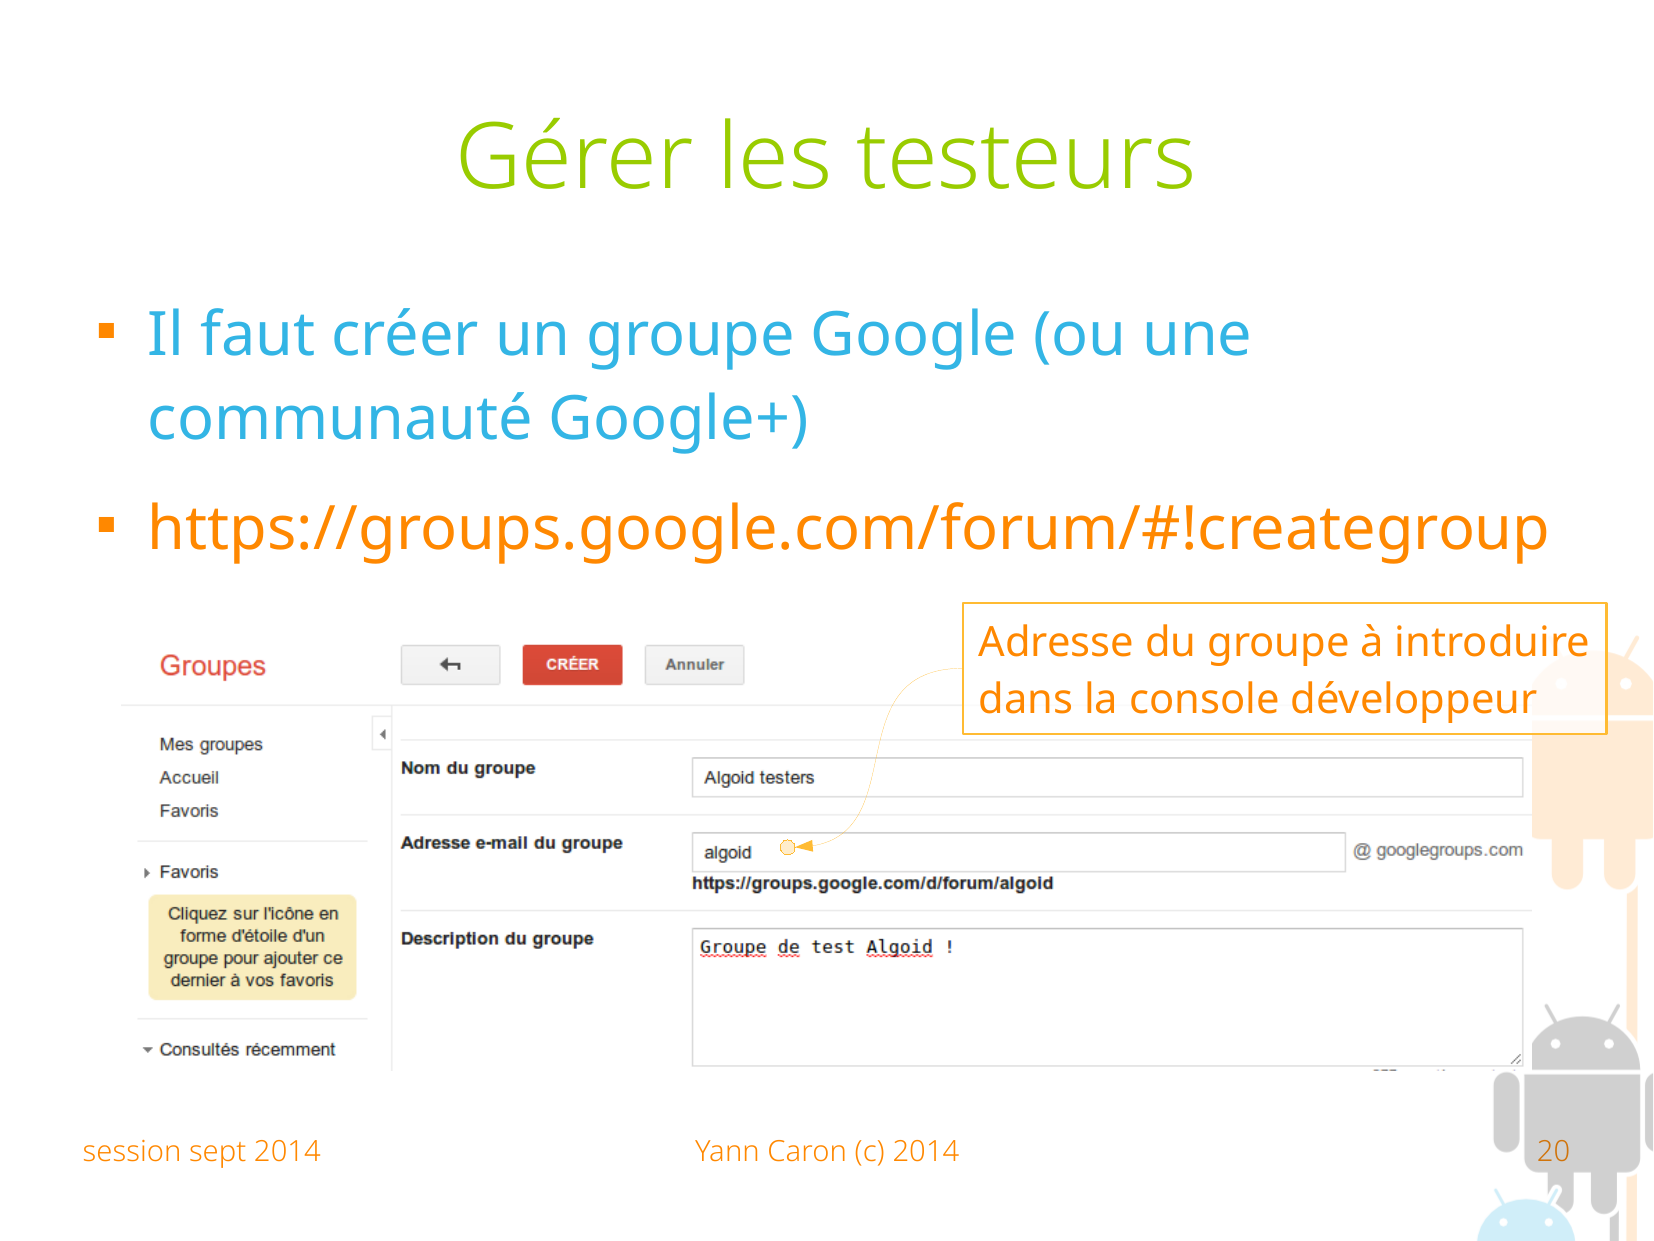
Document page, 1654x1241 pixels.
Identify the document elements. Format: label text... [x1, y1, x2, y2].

list Il faut créer un groupe Google (ou une communauté Google+) https://groups.google.com/forum/#!creategroup [82, 290, 1571, 646]
picture [964, 604, 1605, 733]
text_box Adresse du groupe à introduire dans la console développeur [962, 602, 1563, 718]
text_box [780, 839, 795, 855]
picture [1572, 636, 1584, 643]
picture [121, 423, 1654, 1241]
title Gérer les testeurs [82, 49, 1571, 257]
